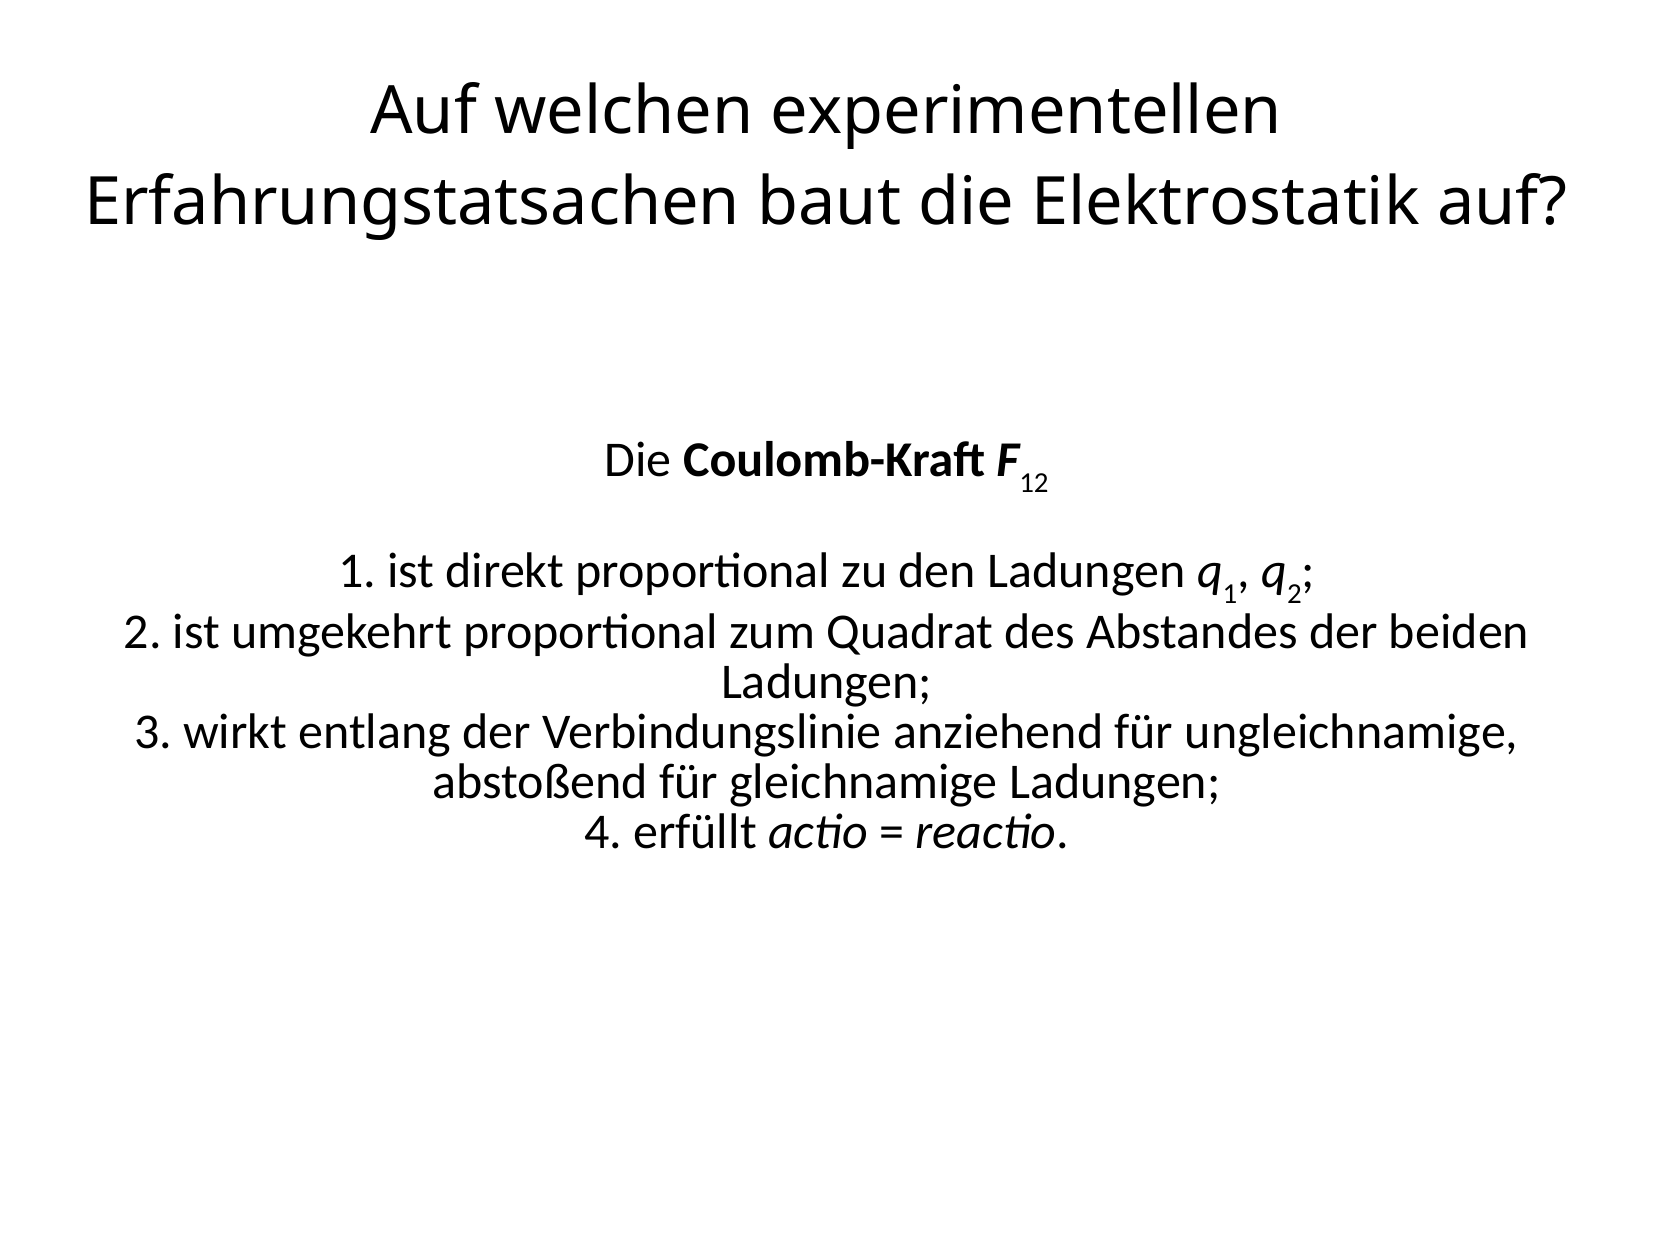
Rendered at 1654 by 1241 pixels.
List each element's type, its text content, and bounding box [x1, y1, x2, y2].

subtitle Die Coulomb-Kraft F12 1. ist direkt proportional zu den Ladungen q1, q2; 2. ist umgekehrt proportional zum Quadrat des Abstandes der beiden Ladungen; 3. wirkt entlang der Verbindungslinie anziehend für ungleichnamige, abstoßend für gleichnamige Ladungen; 4. erfüllt actio = reactio. [82, 290, 1571, 1010]
title Auf welchen experimentellen Erfahrungstatsachen baut die Elektrostatik auf? [82, 49, 1571, 257]
